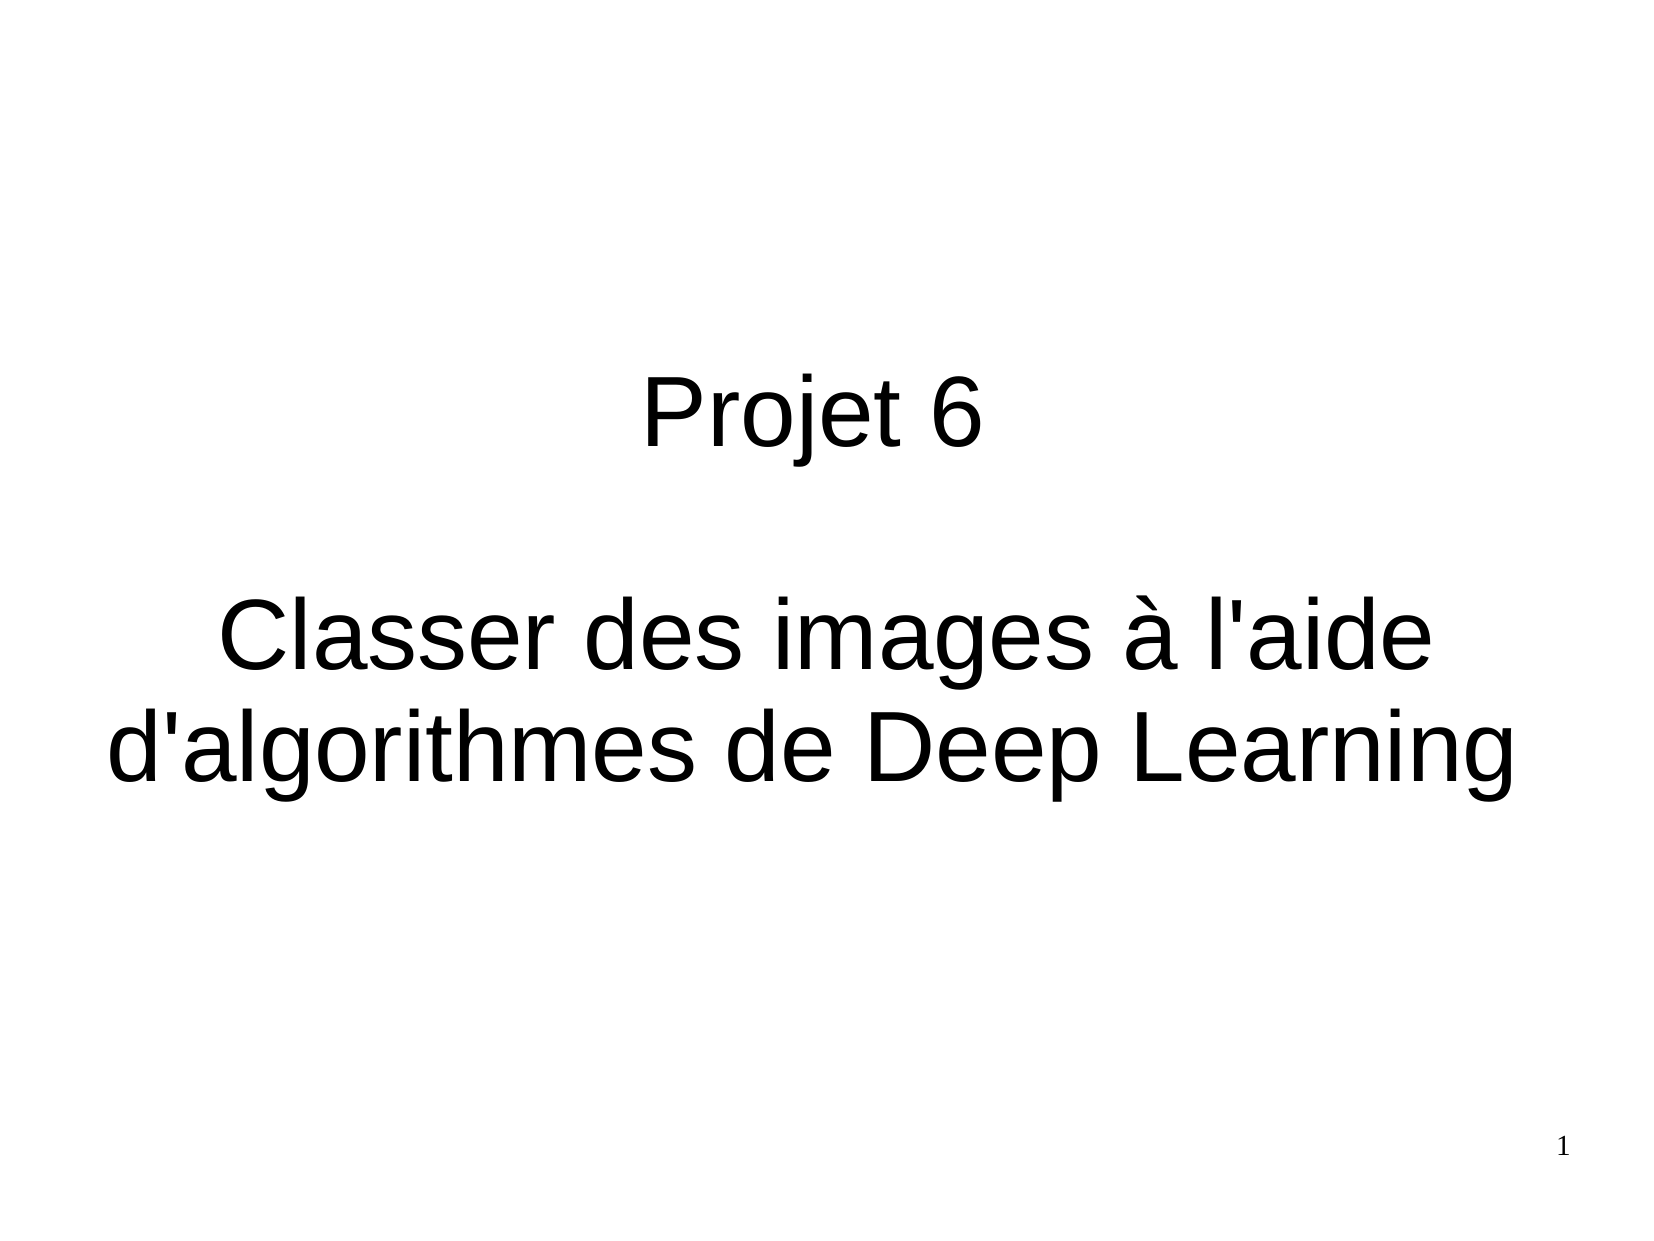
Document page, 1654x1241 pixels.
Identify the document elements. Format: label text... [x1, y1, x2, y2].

subtitle Projet 6 Classer des images à l'aide d'algorithmes de Deep Learning [82, 49, 1571, 1109]
